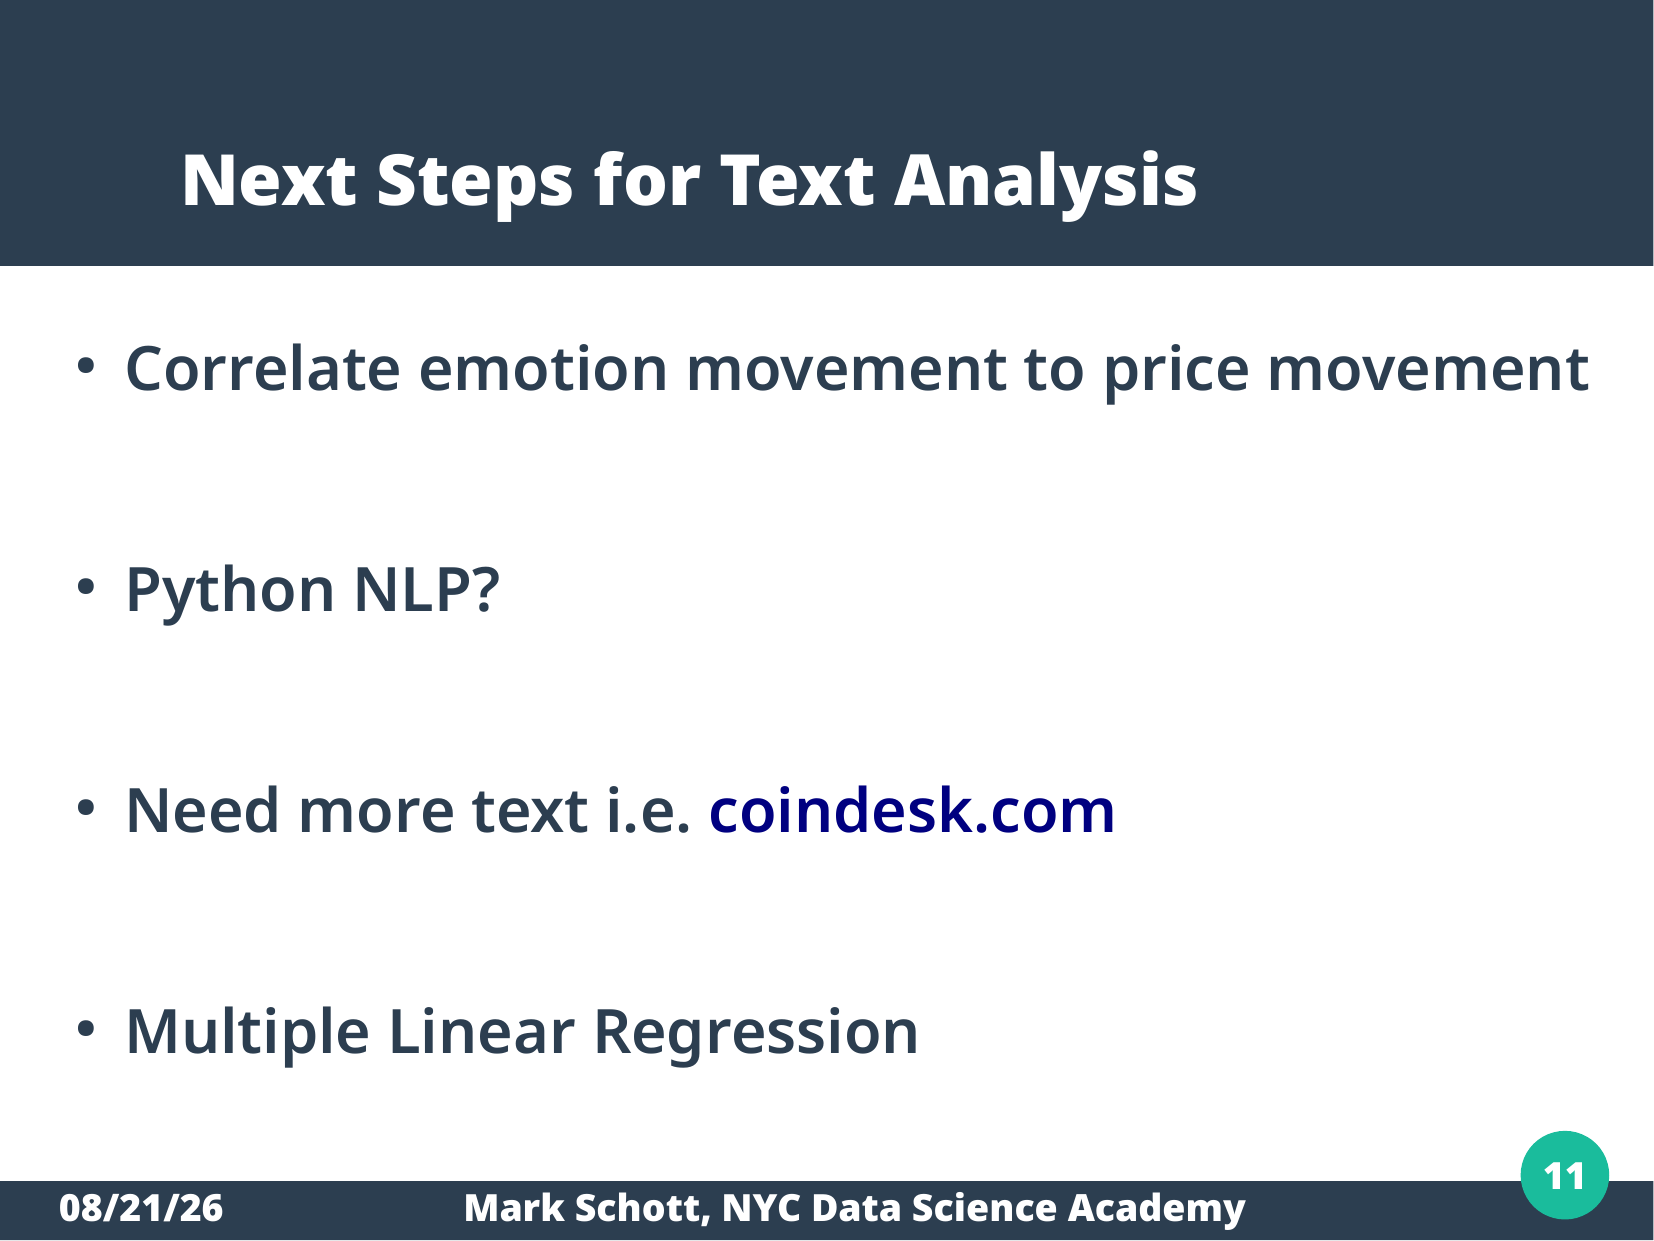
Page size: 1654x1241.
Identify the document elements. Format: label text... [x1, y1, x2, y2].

title Next Steps for Text Analysis [105, 60, 1511, 297]
list Correlate emotion movement to price movement Python NLP? Need more text i.e. coindesk.com Multiple Linear Regression [58, 324, 1595, 1152]
